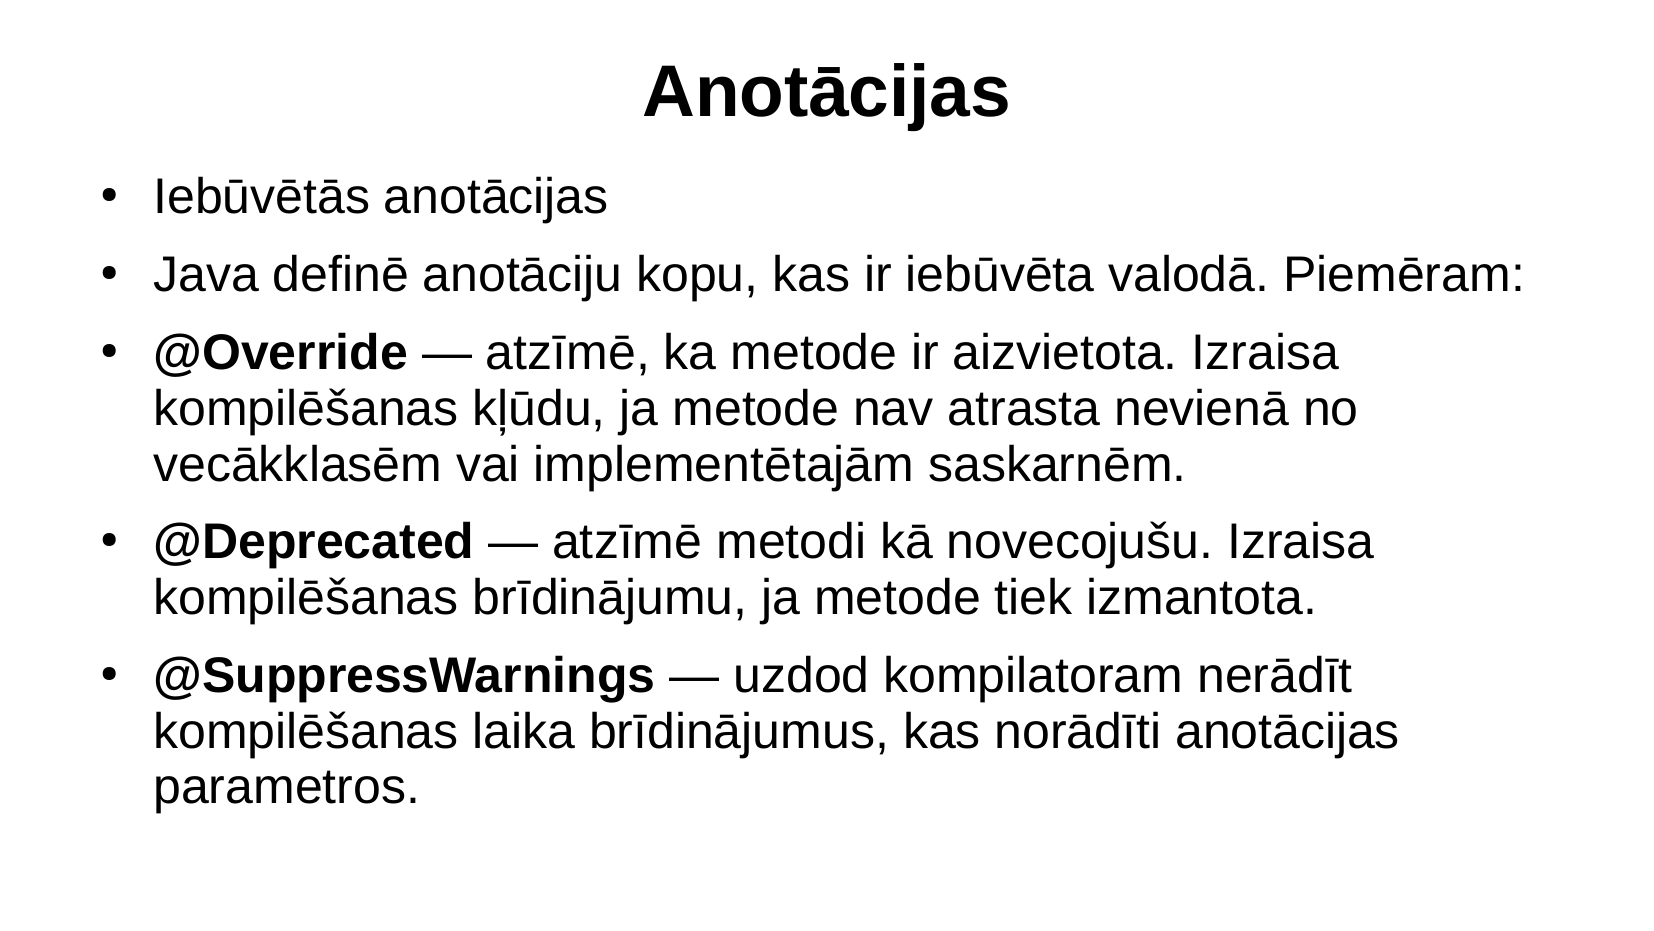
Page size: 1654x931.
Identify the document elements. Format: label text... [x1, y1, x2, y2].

title Anotācijas [82, 37, 1571, 147]
list Iebūvētās anotācijas Java definē anotāciju kopu, kas ir iebūvēta valodā. Piemēram: @Override — atzīmē, ka metode ir aizvietota. Izraisa kompilēšanas kļūdu, ja metode nav atrasta nevienā no vecākklasēm vai implementētajām saskarnēm. @Deprecated — atzīmē metodi kā novecojušu. Izraisa kompilēšanas brīdinājumu, ja metode tiek izmantota. @SuppressWarnings — uzdod kompilatoram nerādīt kompilēšanas laika brīdinājumus, kas norādīti anotācijas parametros. [82, 168, 1538, 889]
